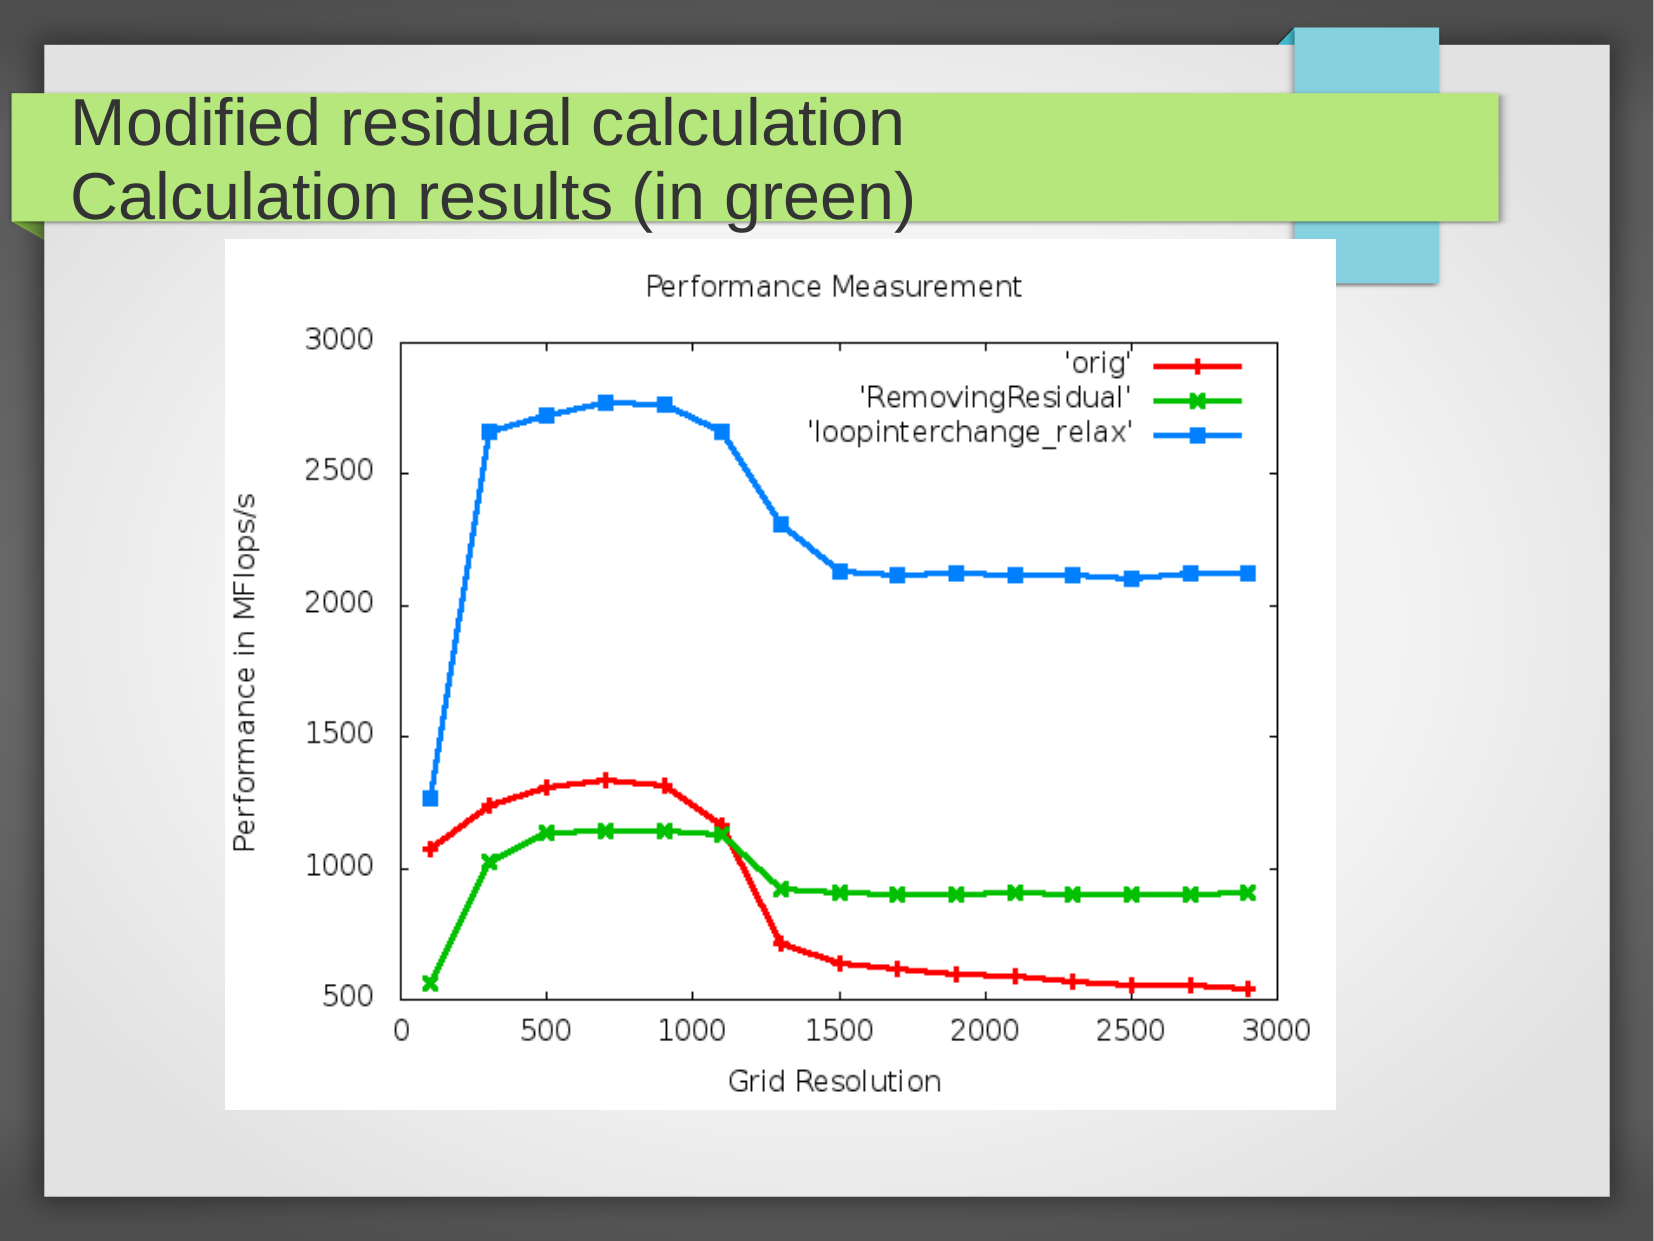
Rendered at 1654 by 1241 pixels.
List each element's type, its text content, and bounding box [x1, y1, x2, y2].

title Modified residual calculation Calculation results (in green) [70, 85, 1229, 234]
picture [0, 0, 1654, 1241]
